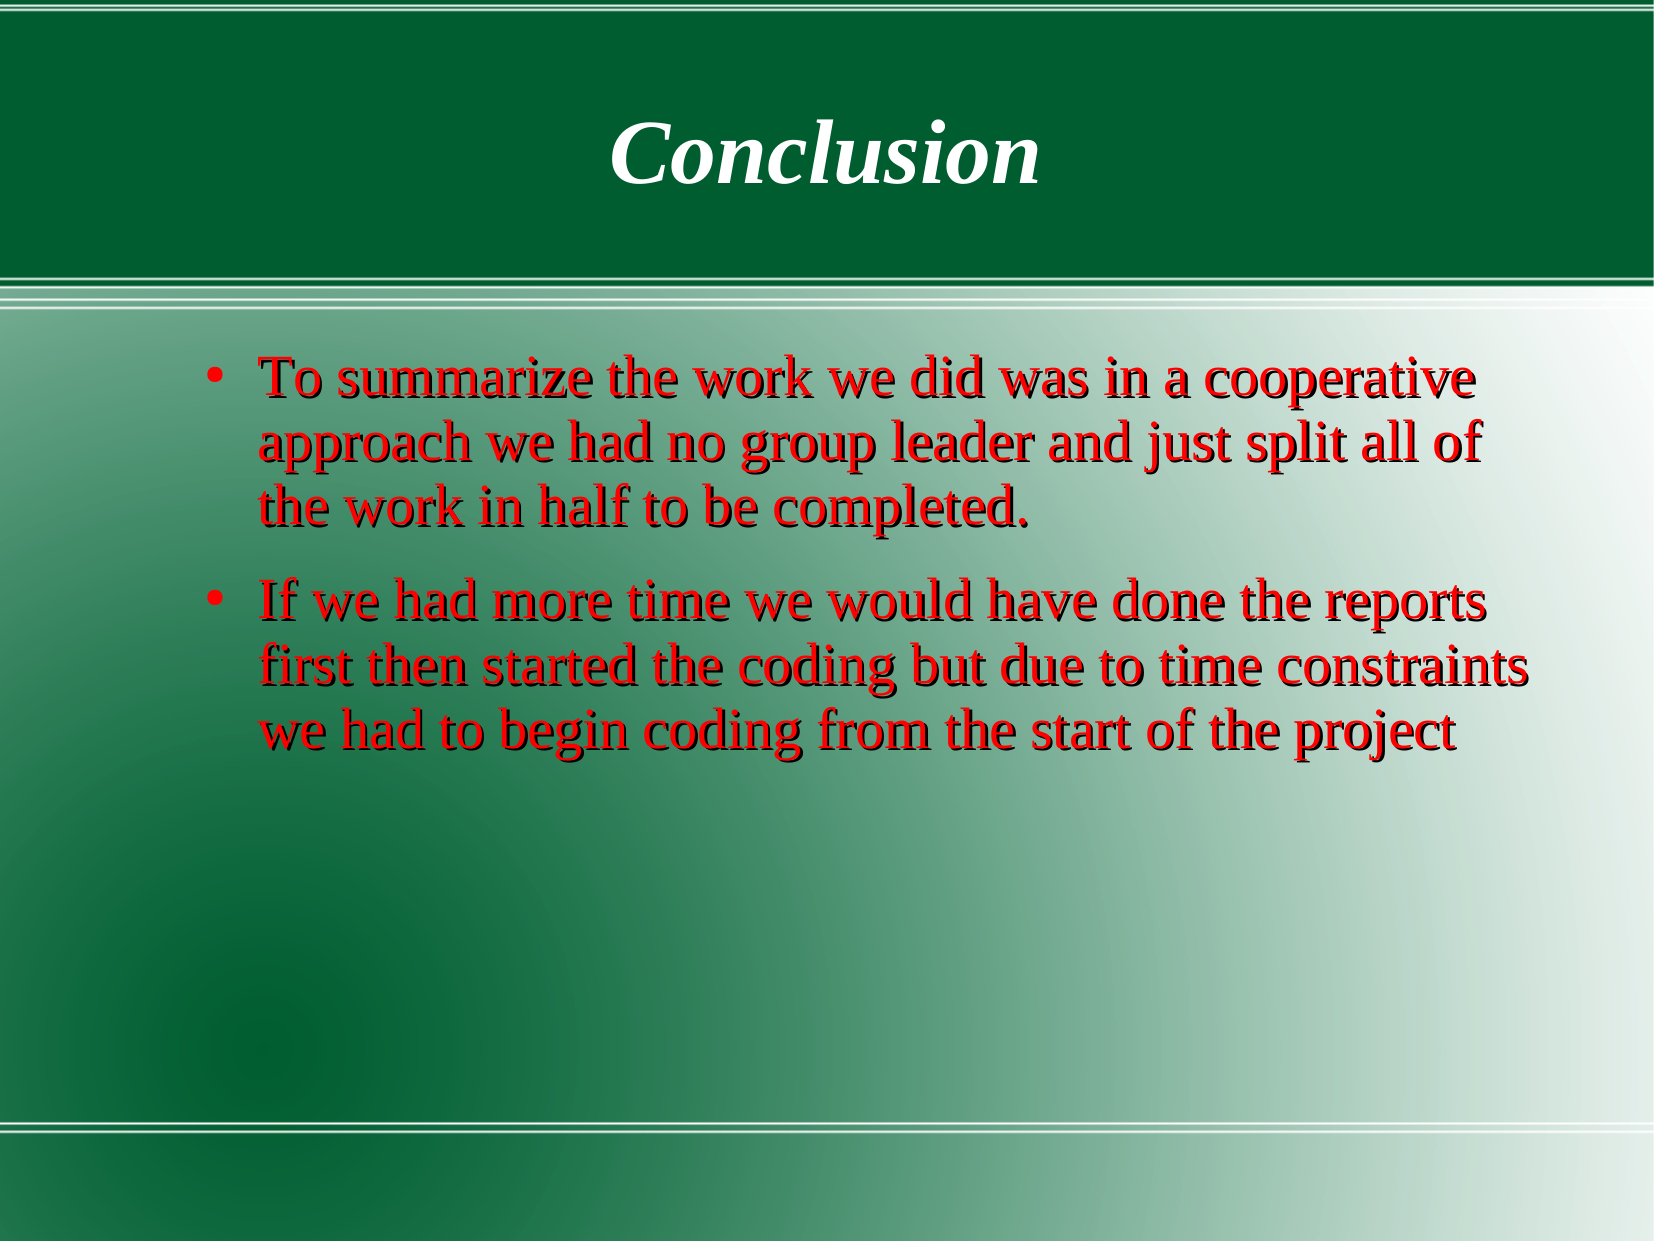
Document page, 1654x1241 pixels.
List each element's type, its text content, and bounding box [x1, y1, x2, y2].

title Conclusion [82, 49, 1571, 257]
list To summarize the work we did was in a cooperative approach we had no group leader and just split all of the work in half to be completed. If we had more time we would have done the reports first then started the coding but due to time constraints we had to begin coding from the start of the project [186, 343, 1568, 1126]
picture [0, 0, 1654, 1241]
